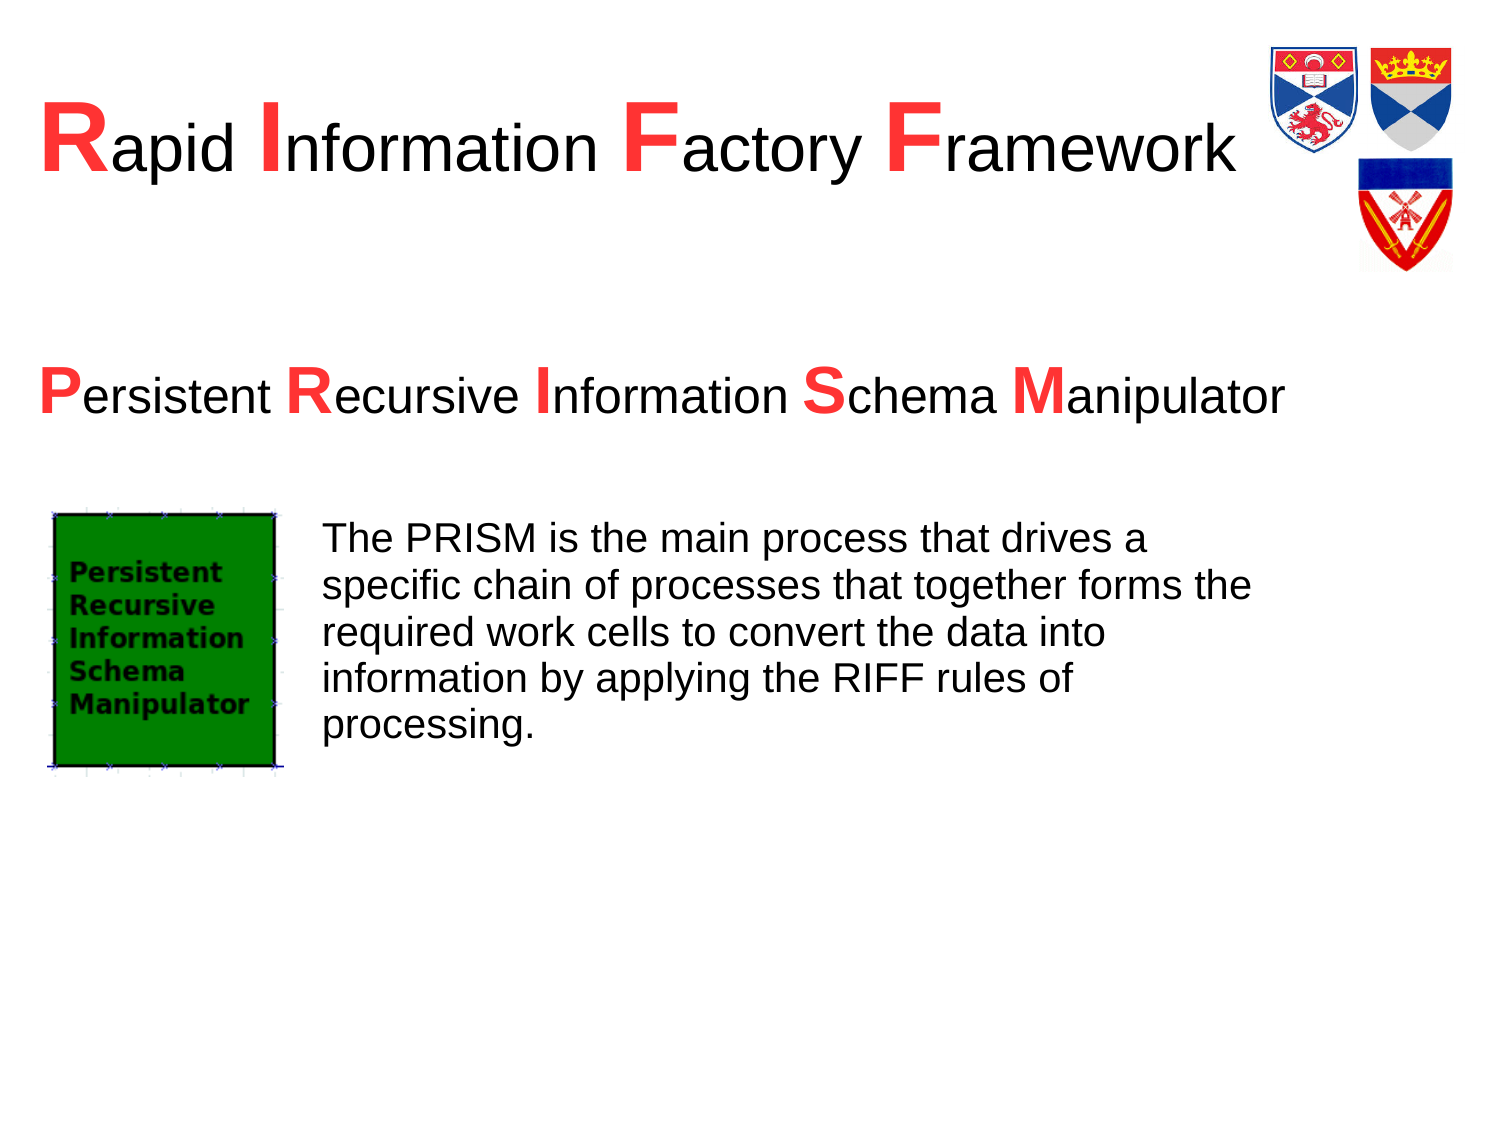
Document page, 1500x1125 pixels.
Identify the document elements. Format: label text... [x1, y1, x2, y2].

picture [47, 507, 284, 777]
picture [1358, 158, 1453, 272]
picture [1268, 45, 1465, 154]
text_box The PRISM is the main process that drives a specific chain of processes that together forms the required work cells to convert the data into information by applying the RIFF rules of processing. [307, 507, 1300, 758]
text_box Rapid Information Factory Framework [23, 73, 1269, 201]
text_box Persistent Recursive Information Schema Manipulator [23, 345, 1458, 438]
